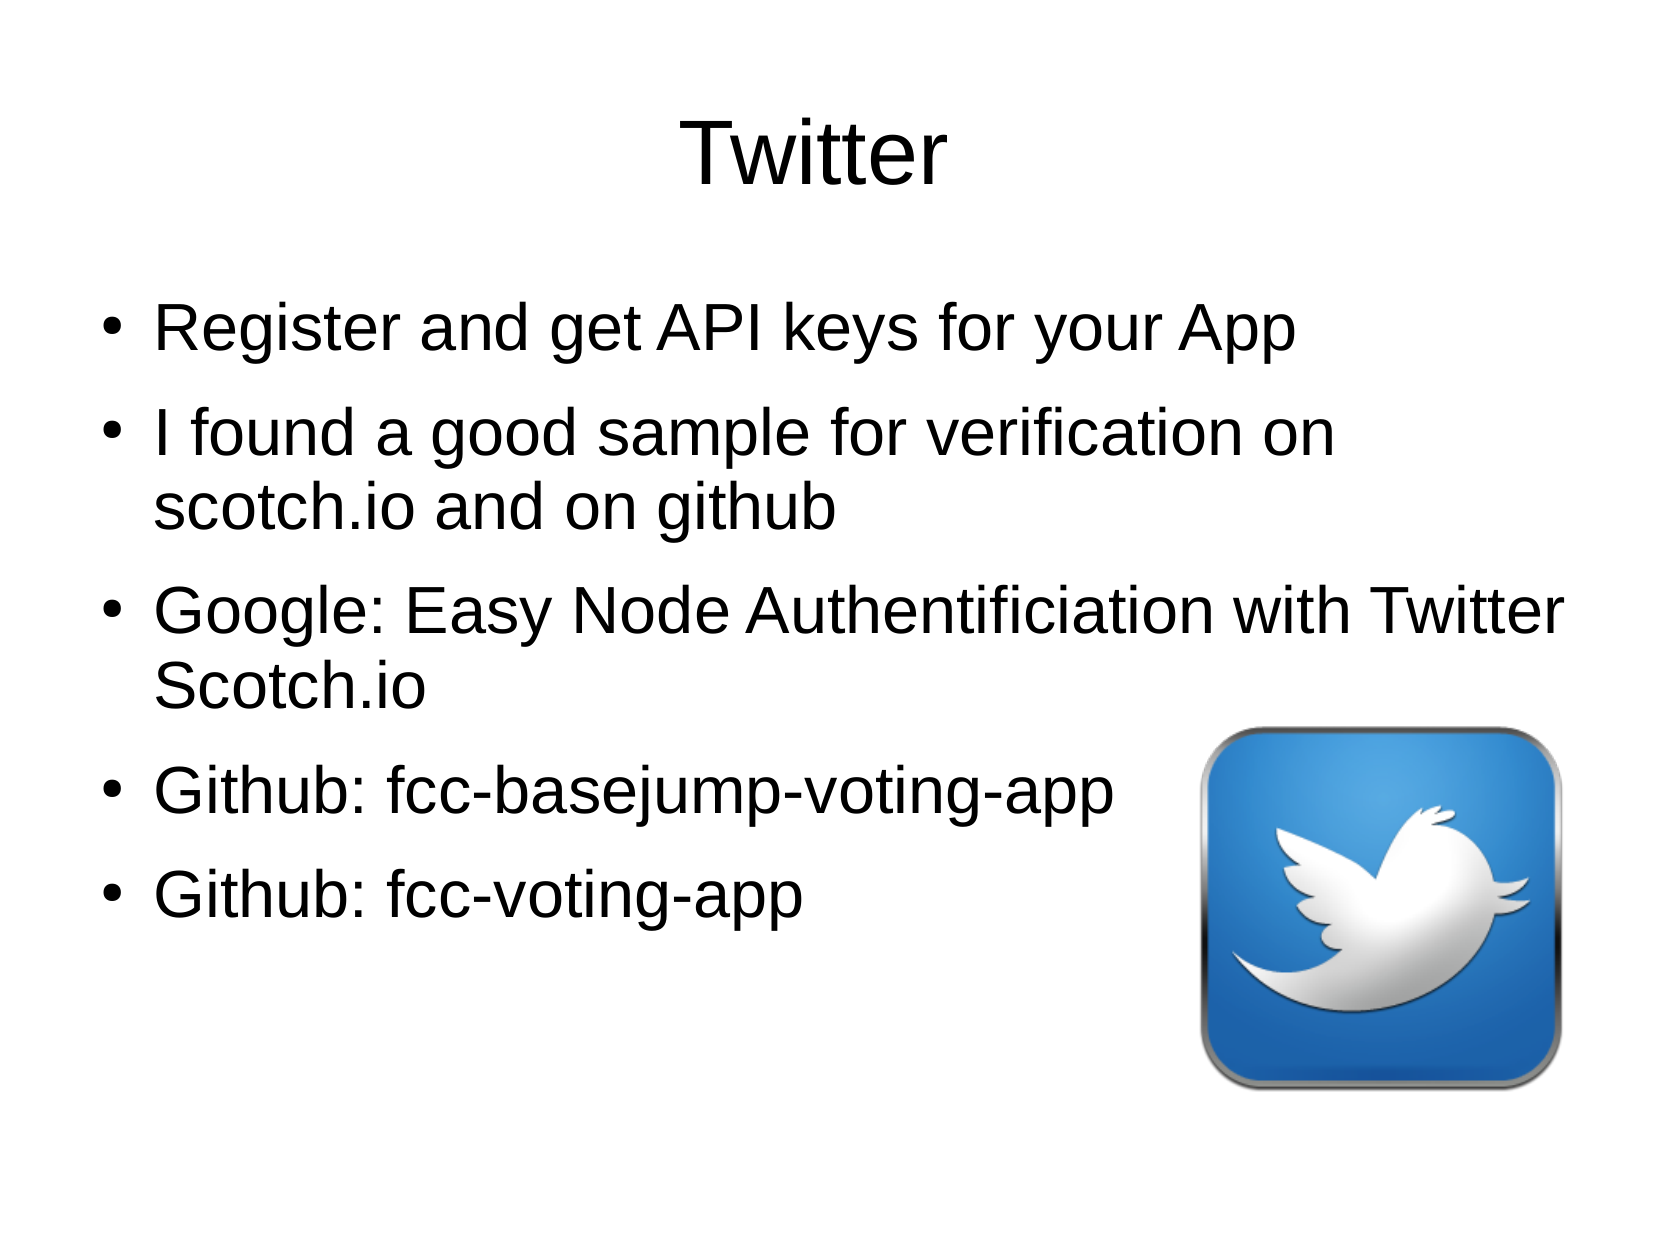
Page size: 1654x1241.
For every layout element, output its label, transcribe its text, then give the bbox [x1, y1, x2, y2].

picture [1181, 708, 1582, 1109]
list Register and get API keys for your App I found a good sample for verification on scotch.io and on github Google: Easy Node Authentificiation with Twitter Scotch.io Github: fcc-basejump-voting-app Github: fcc-voting-app [82, 290, 1571, 1010]
title Twitter [82, 49, 1571, 257]
